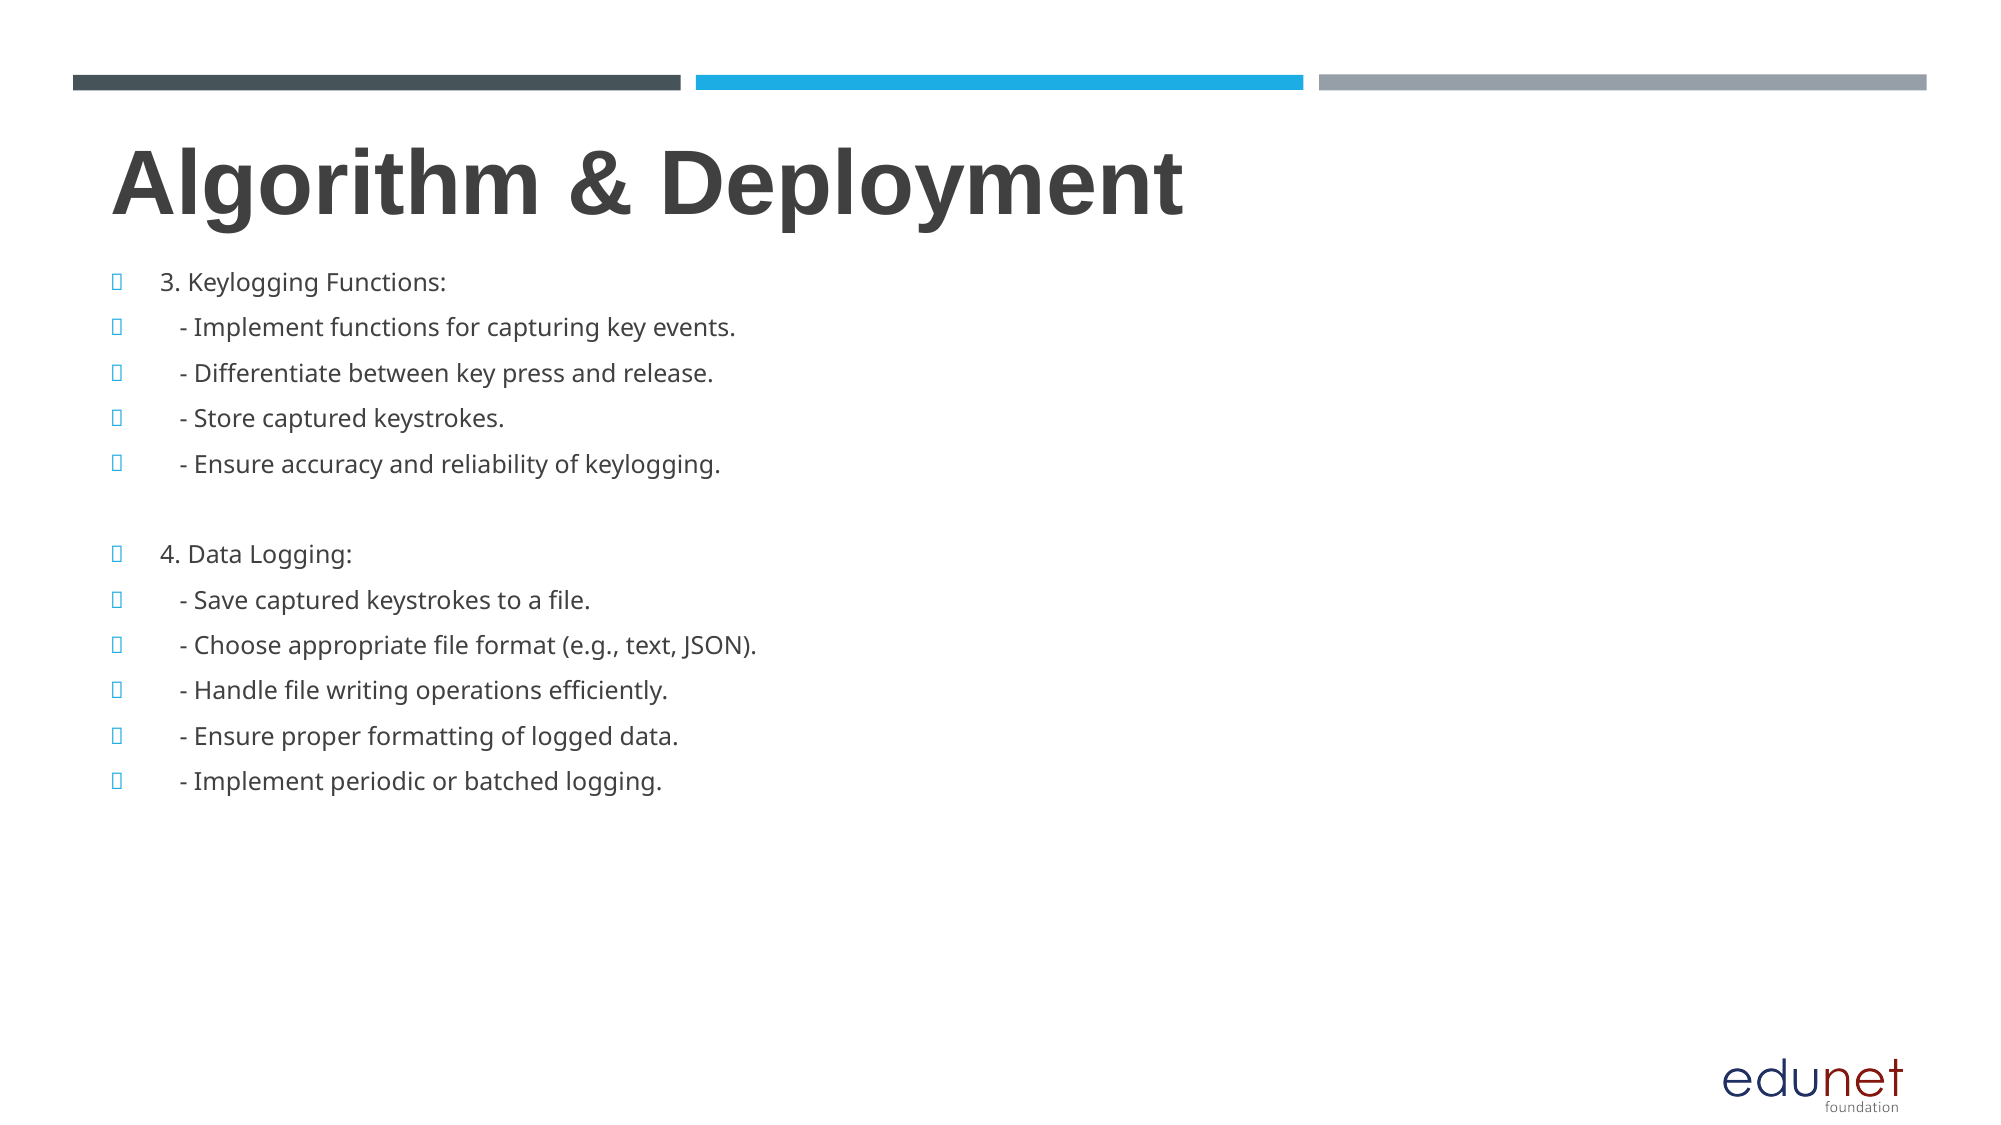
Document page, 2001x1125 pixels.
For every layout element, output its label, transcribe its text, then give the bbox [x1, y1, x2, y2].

list 3. Keylogging Functions: - Implement functions for capturing key events. - Differentiate between key press and release. - Store captured keystrokes. - Ensure accuracy and reliability of keylogging. 4. Data Logging: - Save captured keystrokes to a file. - Choose appropriate file format (e.g., text, JSON). - Handle file writing operations efficiently. - Ensure proper formatting of logged data. - Implement periodic or batched logging. [95, 213, 1905, 981]
title Algorithm & Deployment [95, 115, 1905, 203]
picture [1719, 1056, 1905, 1116]
